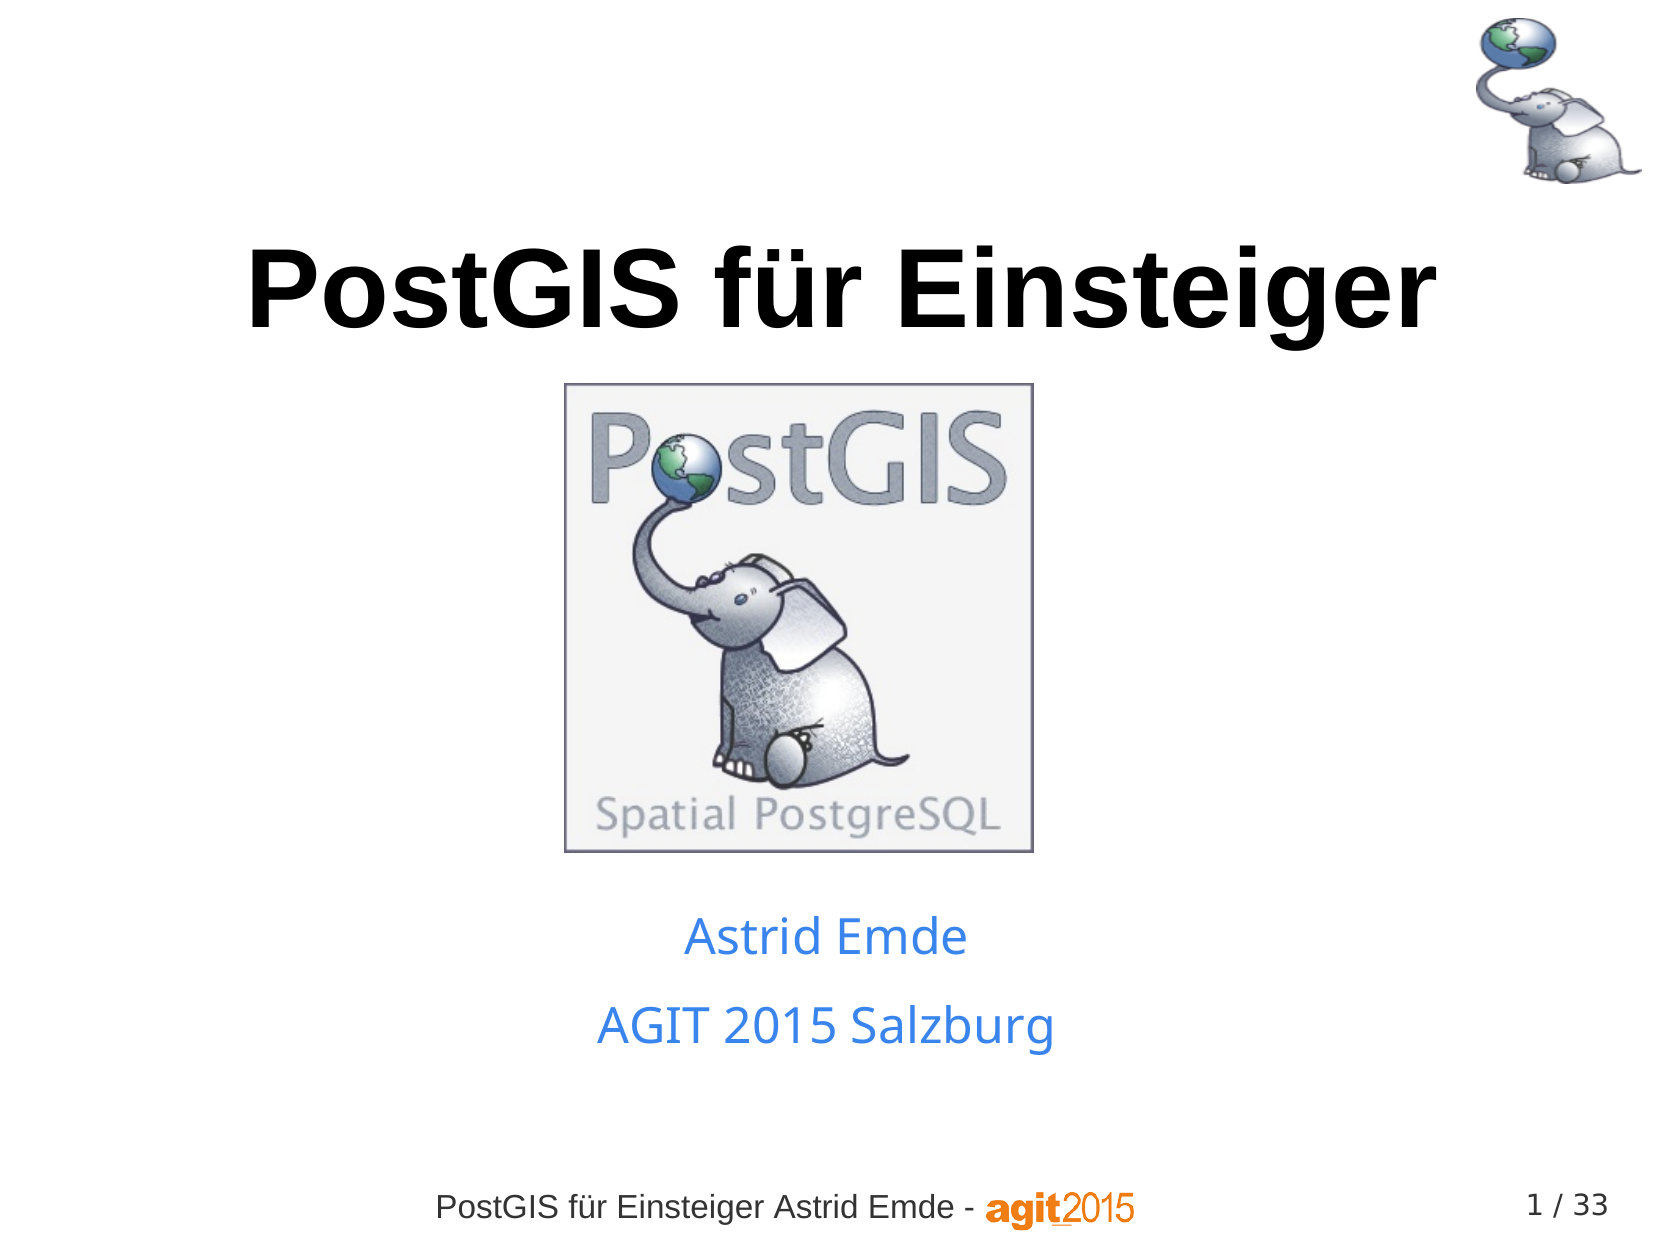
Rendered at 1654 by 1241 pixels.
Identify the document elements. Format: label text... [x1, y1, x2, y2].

picture [564, 383, 1034, 853]
picture [986, 1192, 1134, 1231]
text_box PostGIS für Einsteiger Astrid Emde AGIT 2015 Salzburg [118, 218, 1536, 1067]
picture [1476, 18, 1642, 184]
